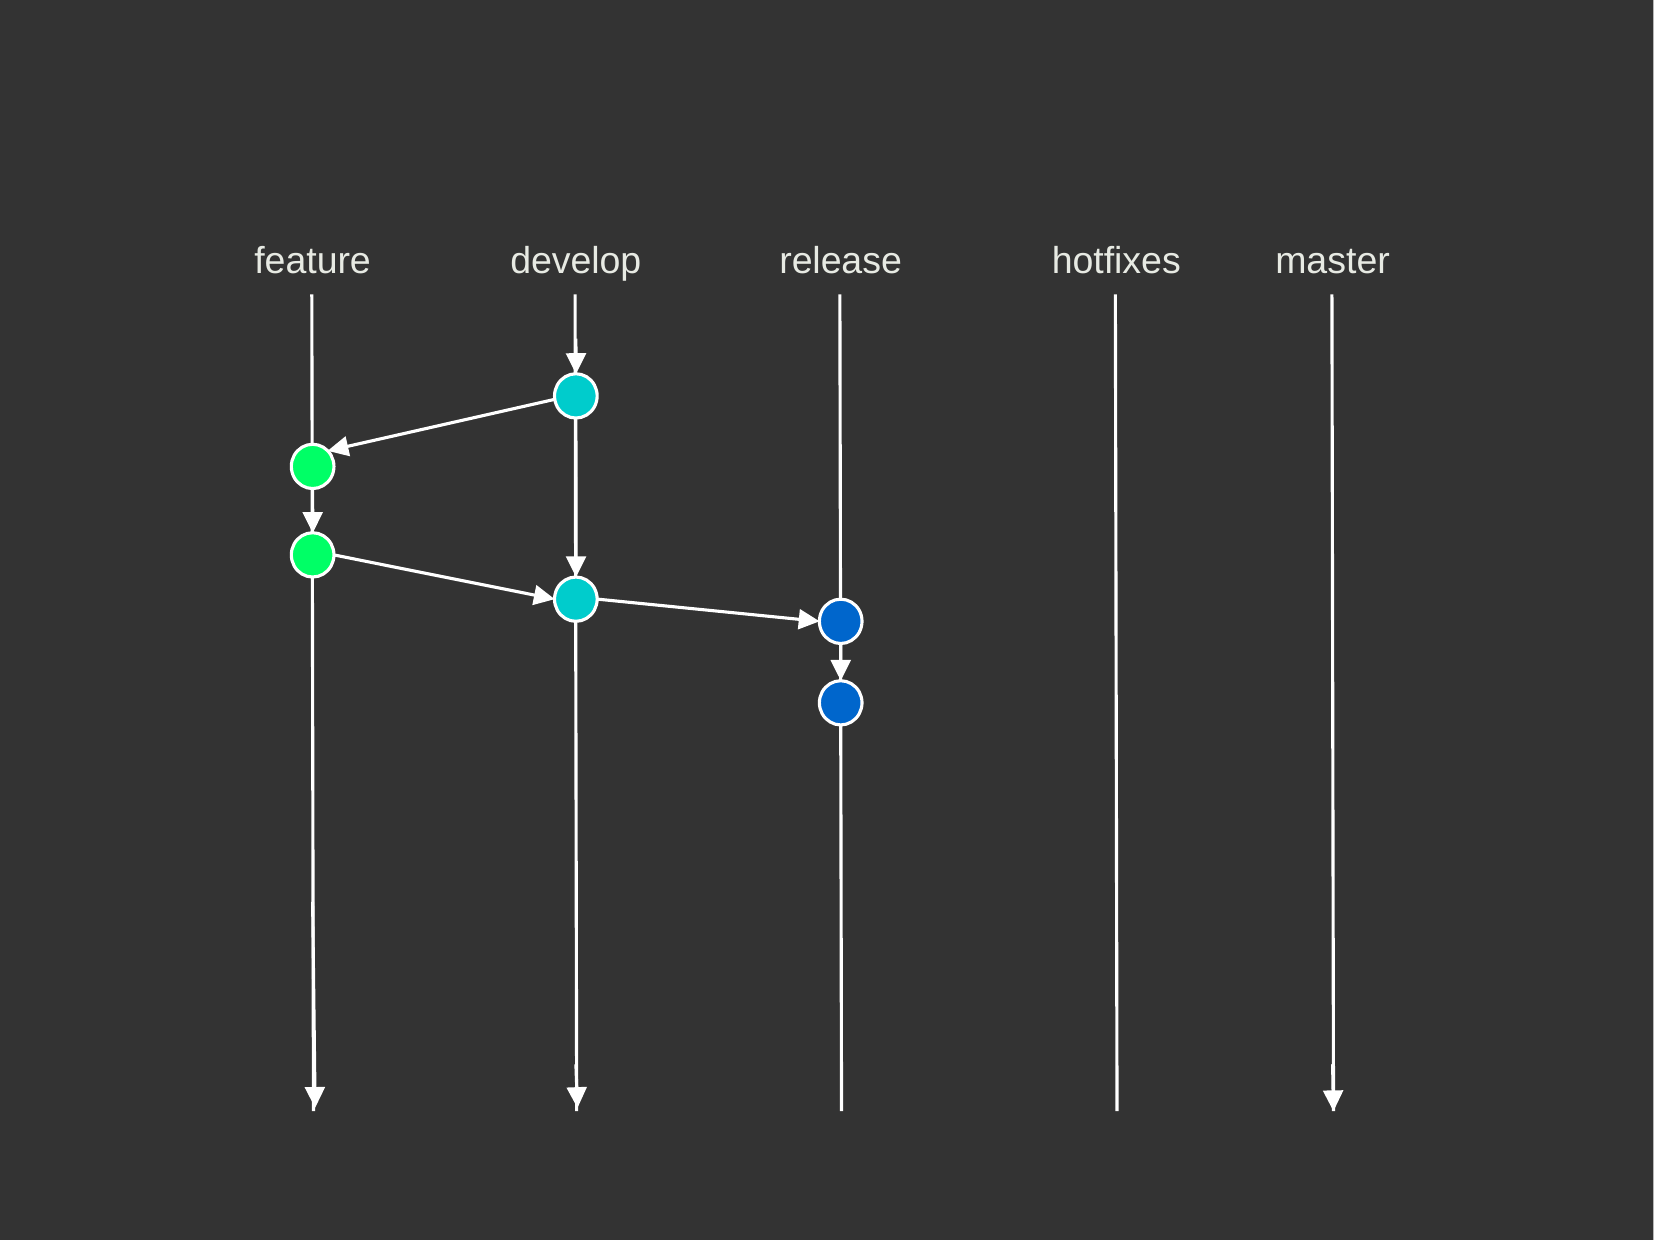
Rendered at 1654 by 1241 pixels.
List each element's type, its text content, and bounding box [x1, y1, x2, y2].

text_box [291, 444, 334, 489]
text_box release [732, 220, 949, 295]
text_box master [1224, 220, 1441, 295]
text_box develop [467, 220, 685, 295]
text_box hotfixes [1008, 220, 1224, 295]
text_box feature [204, 220, 421, 295]
text_box [819, 680, 863, 725]
text_box [819, 599, 863, 644]
text_box [554, 373, 598, 418]
text_box [291, 532, 334, 578]
text_box [554, 577, 598, 622]
